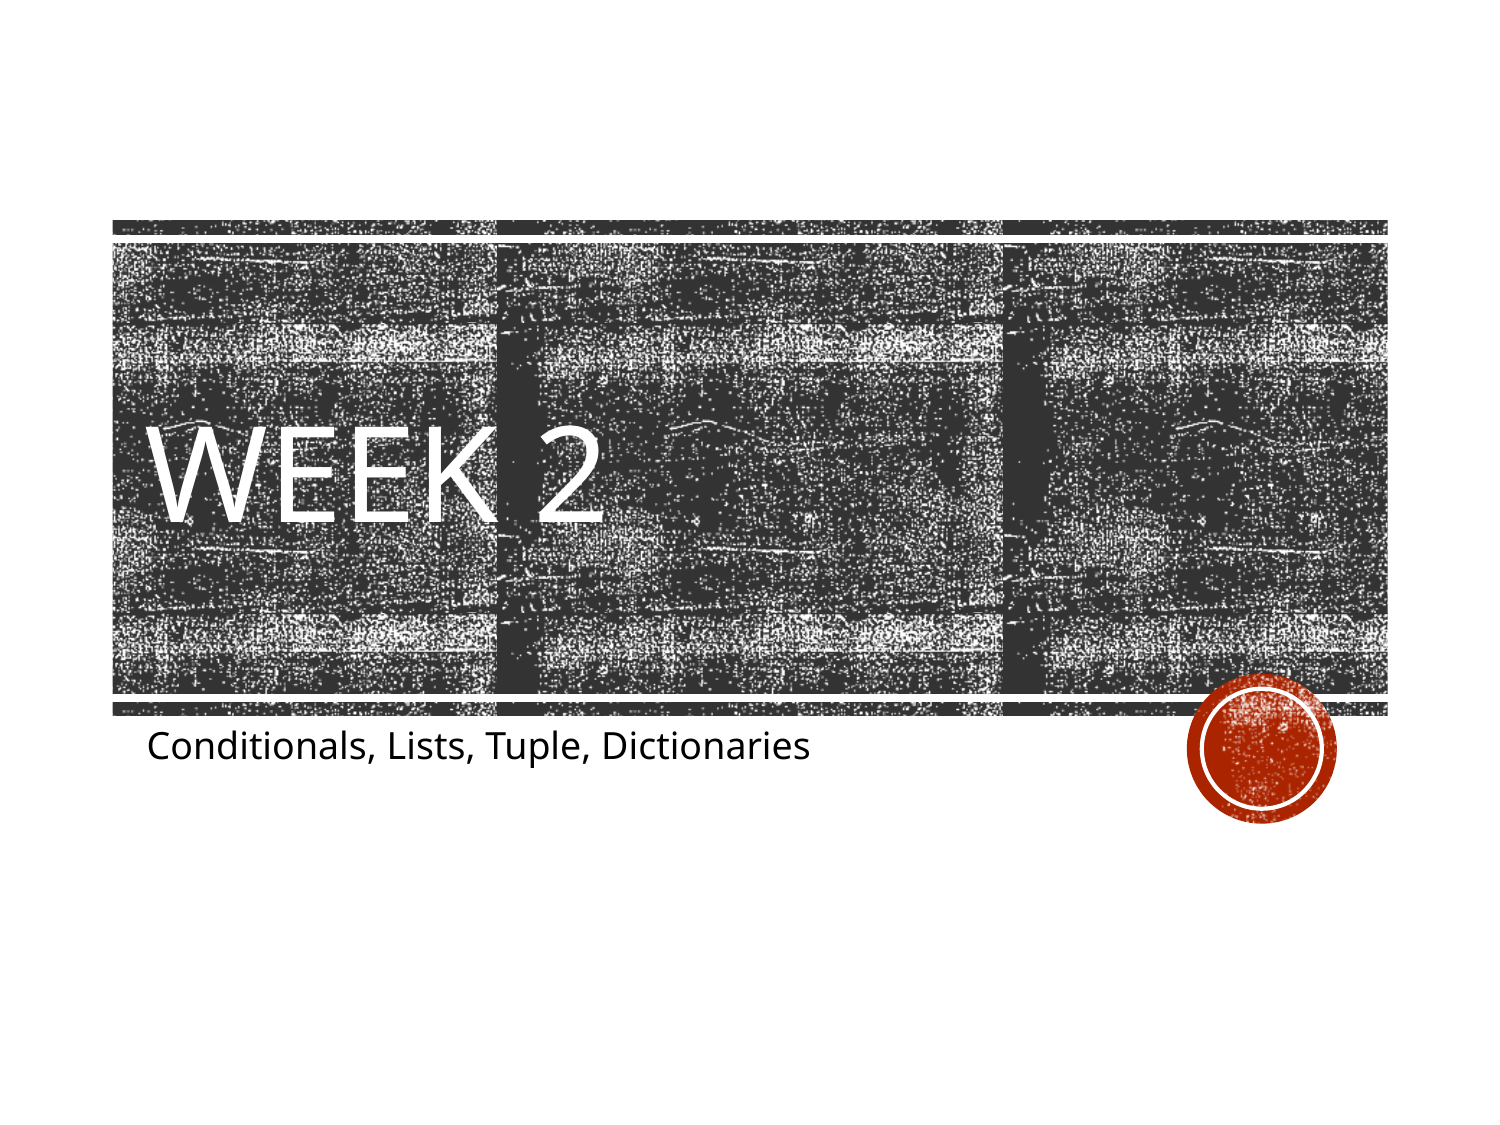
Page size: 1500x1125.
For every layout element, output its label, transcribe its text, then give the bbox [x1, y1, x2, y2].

subtitle Conditionals, Lists, Tuple, Dictionaries [131, 720, 1103, 896]
title Week 2 [129, 234, 1376, 733]
